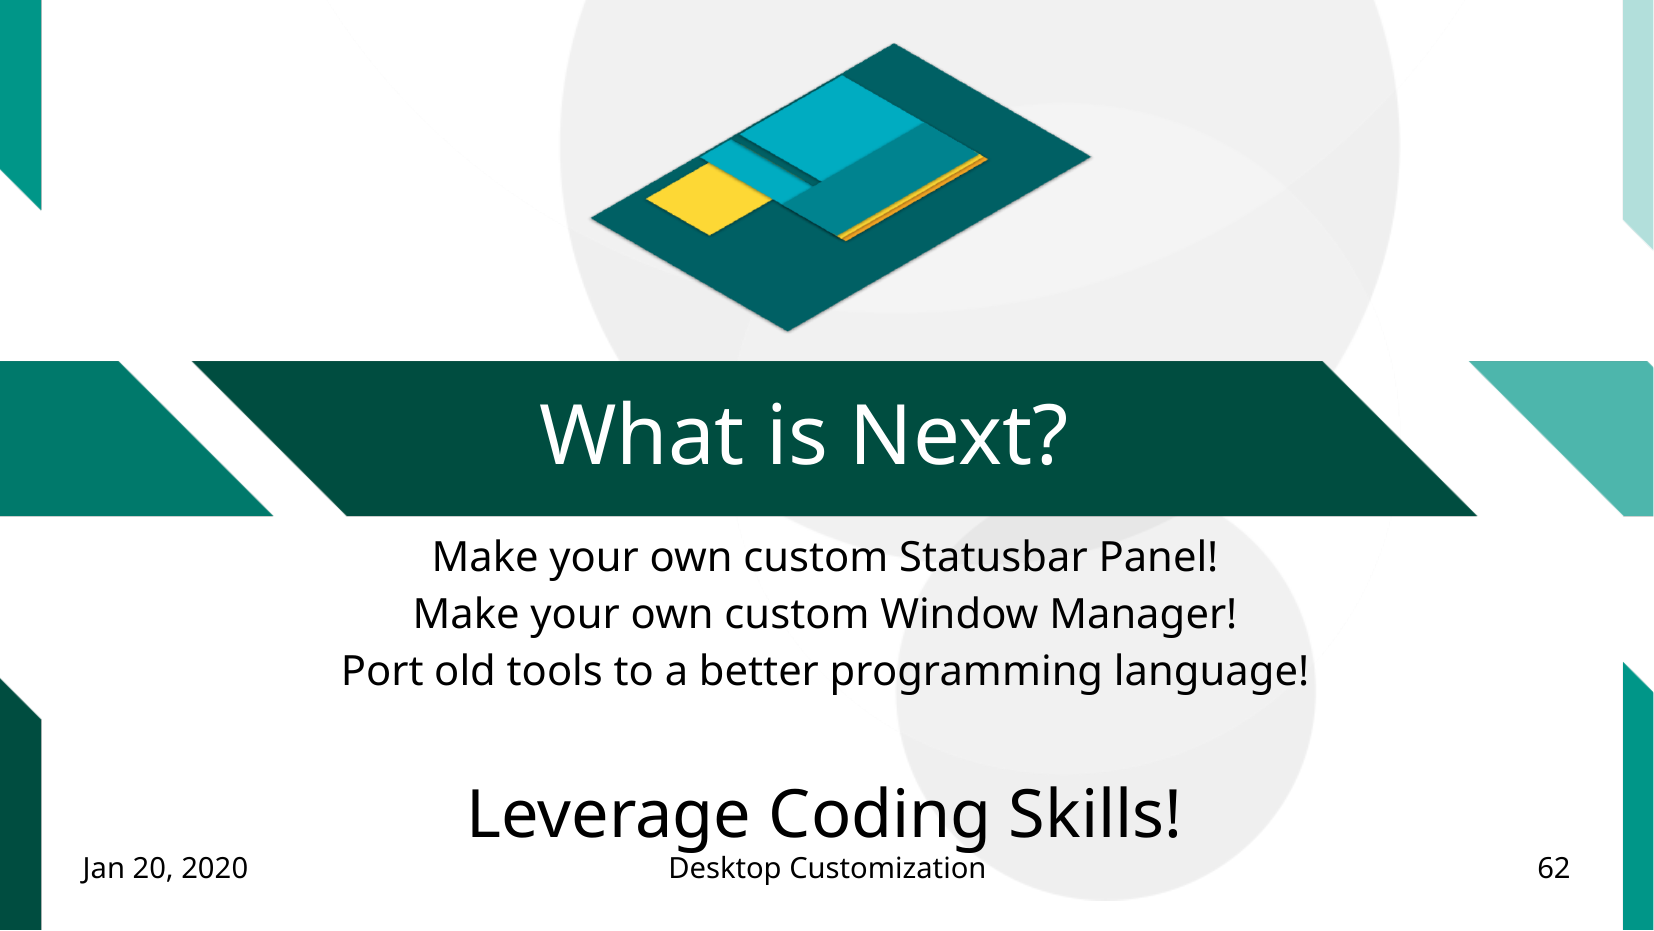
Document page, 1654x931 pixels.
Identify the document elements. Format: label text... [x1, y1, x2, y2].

title What is Next? [60, 354, 1549, 511]
picture [0, 0, 1654, 930]
subtitle Make your own custom Statusbar Panel! Make your own custom Window Manager! Port old tools to a better programming language! Leverage Coding Skills! [82, 523, 1568, 860]
